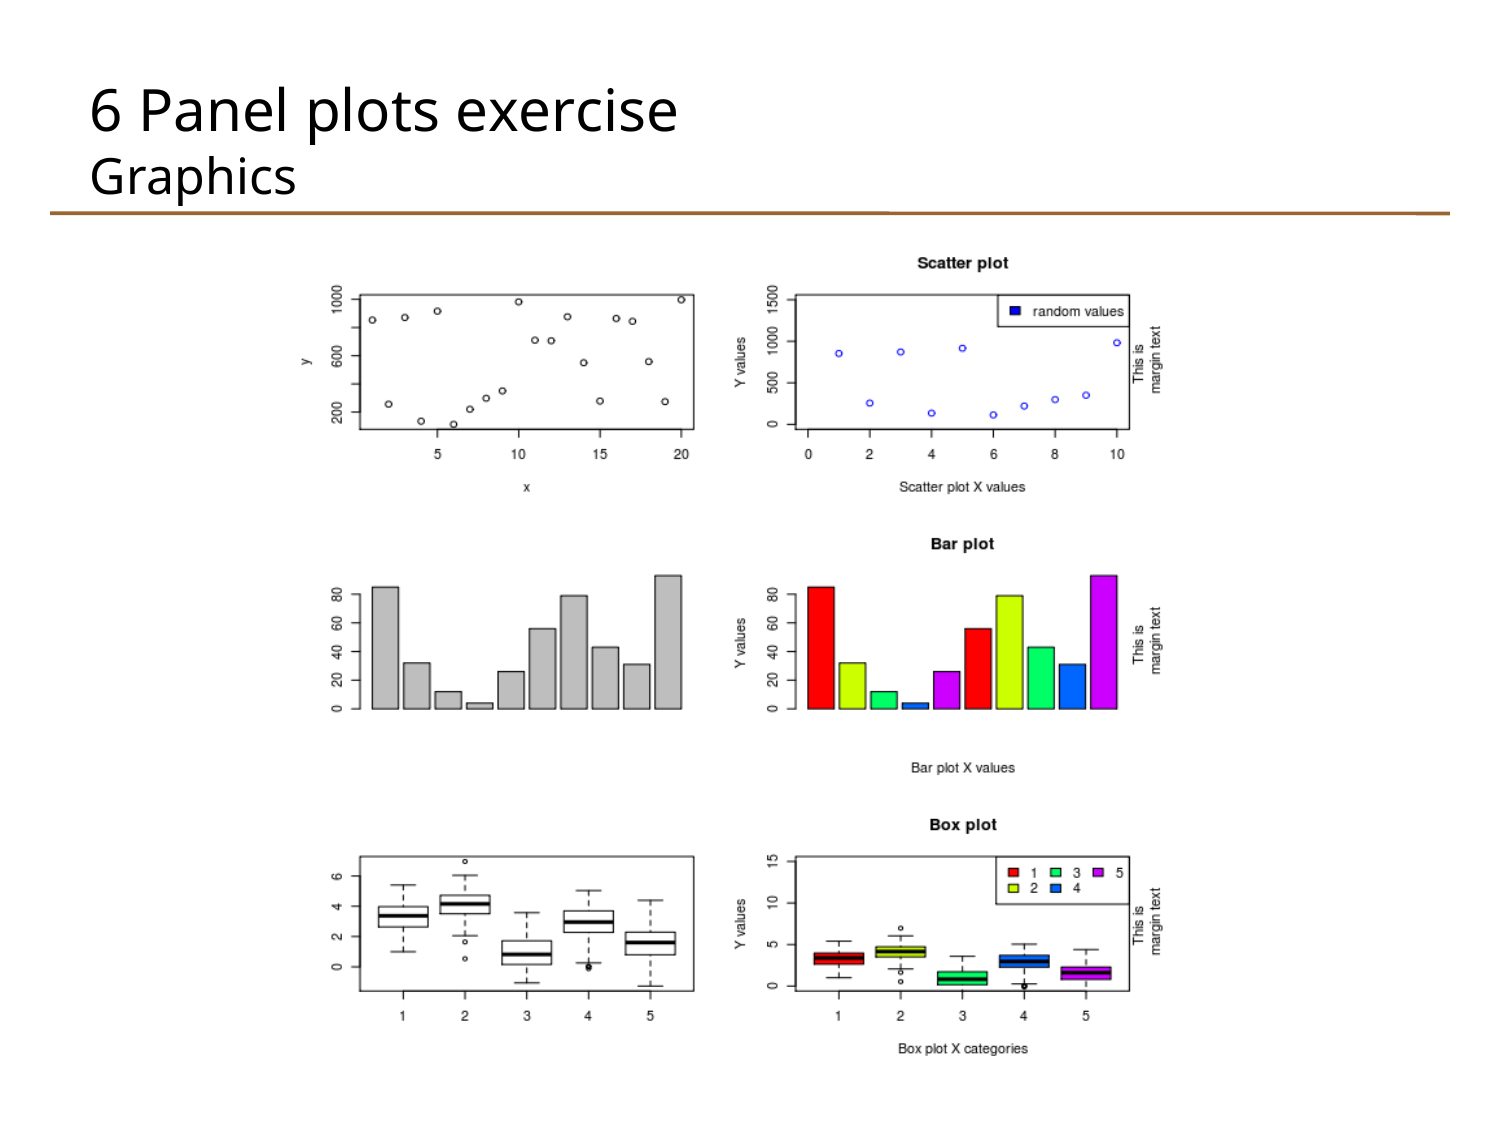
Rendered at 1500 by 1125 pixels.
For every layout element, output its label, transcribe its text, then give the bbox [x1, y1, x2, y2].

text_box 6 Panel plots exercise Graphics [75, 44, 1425, 233]
picture [294, 246, 1164, 1066]
